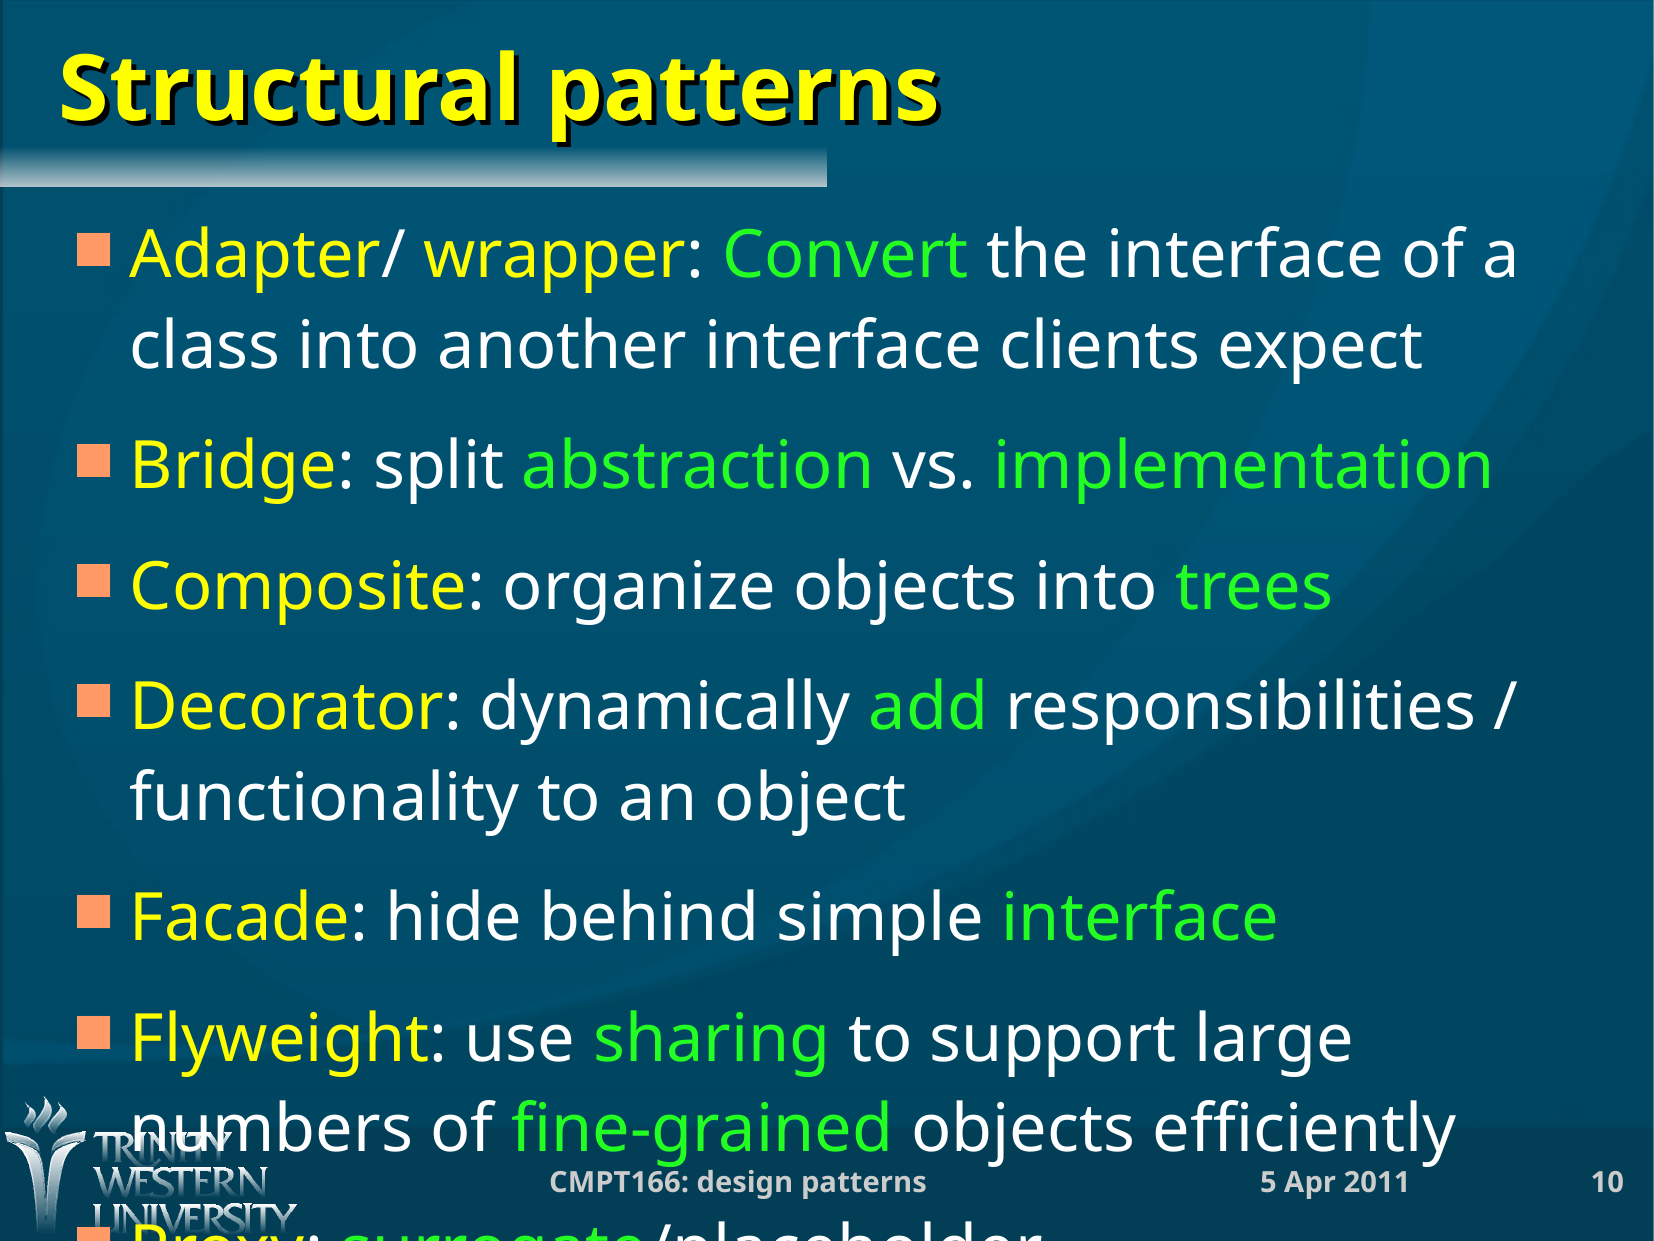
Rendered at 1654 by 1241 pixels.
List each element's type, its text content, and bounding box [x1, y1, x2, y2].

picture [38, 1227, 54, 1232]
text_box 2nd level mgr [0, 154, 827, 158]
list Adapter/ wrapper: Convert the interface of a class into another interface clients expect Bridge: split abstraction vs. implementation Composite: organize objects into trees Decorator: dynamically add responsibilities / functionality to an object Facade: hide behind simple interface Flyweight: use sharing to support large numbers of fine-grained objects efficiently Proxy: surrogate/placeholder [59, 206, 1625, 1162]
title Structural patterns [59, 19, 1595, 148]
